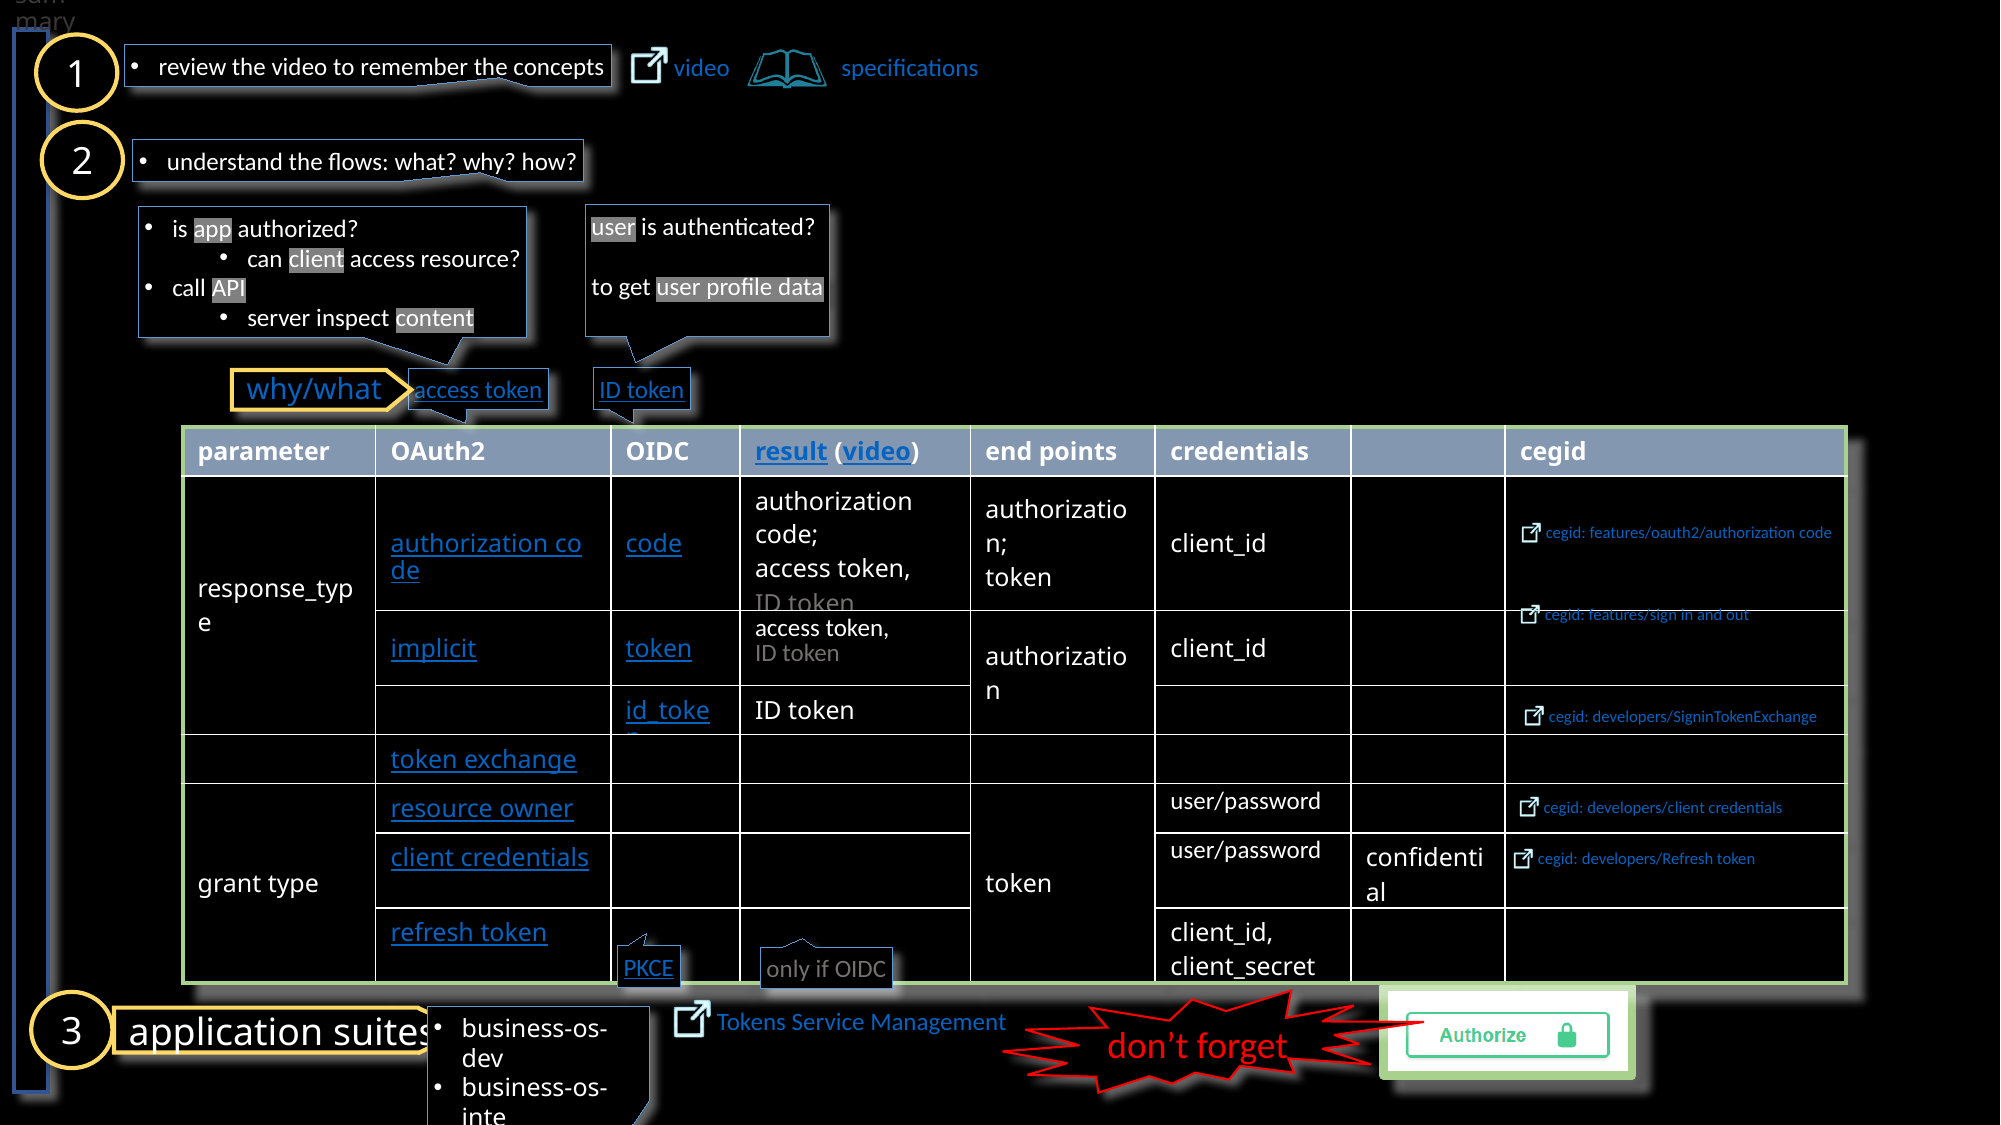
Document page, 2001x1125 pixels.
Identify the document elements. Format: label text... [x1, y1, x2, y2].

table_cell token exchange [376, 735, 610, 783]
table_cell [741, 834, 970, 907]
table_cell [1352, 611, 1504, 685]
table_cell [1156, 735, 1350, 783]
table_cell [1506, 735, 1844, 783]
picture [1519, 520, 1543, 545]
table_cell [741, 784, 970, 832]
table_cell [1506, 909, 1844, 981]
table_cell authorization code; access token, ID token [741, 477, 970, 610]
table_cell [1506, 784, 1844, 832]
text_box don’t forget [1002, 990, 1425, 1093]
table_cell [1352, 477, 1504, 610]
table_cell response_type [185, 477, 375, 734]
text_box understand the flows: what? why? how? [132, 139, 584, 182]
table_cell code [612, 477, 739, 610]
table_cell [1352, 686, 1504, 734]
text_box access token [408, 368, 549, 424]
table_header [1352, 429, 1504, 475]
table_cell [185, 735, 375, 783]
table_cell authorization code [376, 477, 610, 610]
table_cell [1352, 735, 1504, 783]
table_cell [1352, 909, 1504, 981]
table_cell [1156, 686, 1350, 734]
table_cell authorization; token [971, 477, 1154, 610]
table_cell client_id [1156, 477, 1350, 610]
picture [745, 47, 827, 91]
table_cell ID token [741, 686, 970, 734]
picture [1522, 703, 1546, 728]
text_box cegid: developers/SigninTokenExchange [1534, 698, 1833, 733]
table_cell [741, 909, 970, 981]
text_box cegid: features/oauth2/authorization code [1531, 515, 1848, 550]
picture [1511, 846, 1535, 871]
table_cell authorization [971, 611, 1154, 734]
table_header cegid [1506, 429, 1844, 475]
table_cell token [612, 611, 739, 685]
text_box cegid: features/sign in and out [1530, 596, 1765, 632]
table_header parameter [185, 429, 375, 475]
text_box video [659, 44, 745, 90]
text_box only if OIDC [760, 938, 893, 989]
table_cell [1506, 477, 1844, 610]
table_header result (video) [741, 429, 970, 475]
table_cell [612, 784, 739, 832]
table_cell [741, 735, 970, 783]
table_cell [376, 686, 610, 734]
table_cell user/password [1156, 834, 1350, 907]
table_cell id_token [612, 686, 739, 734]
table_cell grant type [185, 784, 375, 981]
table_cell resource owner [376, 784, 610, 832]
picture [1518, 602, 1542, 626]
picture [626, 42, 672, 88]
table_cell client credentials [376, 834, 610, 907]
text_box user is authenticated? to get user profile data [585, 204, 830, 363]
picture [1517, 794, 1541, 819]
table_cell [1352, 784, 1504, 832]
text_box 1 [36, 34, 118, 111]
table_cell user/password [1156, 784, 1350, 832]
text_box 3 [31, 991, 113, 1069]
text_box application suites [114, 1007, 427, 1053]
table_cell client_id [1156, 611, 1350, 685]
table_cell [612, 909, 739, 981]
text_box why/what [231, 369, 412, 410]
table_cell client_id, client_secret [1156, 909, 1350, 981]
picture [669, 995, 715, 1042]
table_header OAuth2 [376, 429, 610, 475]
table_cell token [971, 784, 1154, 981]
table_header end points [971, 429, 1154, 475]
text_box is app authorized? can client access resource? call API server inspect content [138, 206, 527, 365]
text_box cegid: developers/client credentials [1528, 789, 1798, 824]
table_cell confidential [1352, 834, 1504, 907]
table_header credentials [1156, 429, 1350, 475]
text_box PKCE [617, 933, 681, 988]
text_box 2 [41, 121, 124, 199]
picture [1387, 1005, 1628, 1072]
title 2. summary [0, 0, 100, 44]
text_box review the video to remember the concepts [124, 44, 612, 87]
table_cell implicit [376, 611, 610, 685]
text_box ID token [593, 367, 691, 424]
table_cell [971, 735, 1154, 783]
text_box [14, 44, 49, 1093]
table_header OIDC [612, 429, 739, 475]
table_cell refresh token [376, 909, 610, 981]
table_cell access token, ID token [741, 611, 970, 685]
table_cell [612, 735, 739, 783]
table_cell [1506, 834, 1844, 907]
table_cell [612, 834, 739, 907]
text_box specifications [826, 44, 994, 90]
text_box business-os-dev business-os-inte business-os [427, 1006, 650, 1125]
text_box cegid: developers/Refresh token [1523, 840, 1771, 876]
text_box Tokens Service Management [702, 997, 1022, 1043]
table_cell [1506, 686, 1844, 734]
table_cell [1506, 611, 1844, 685]
